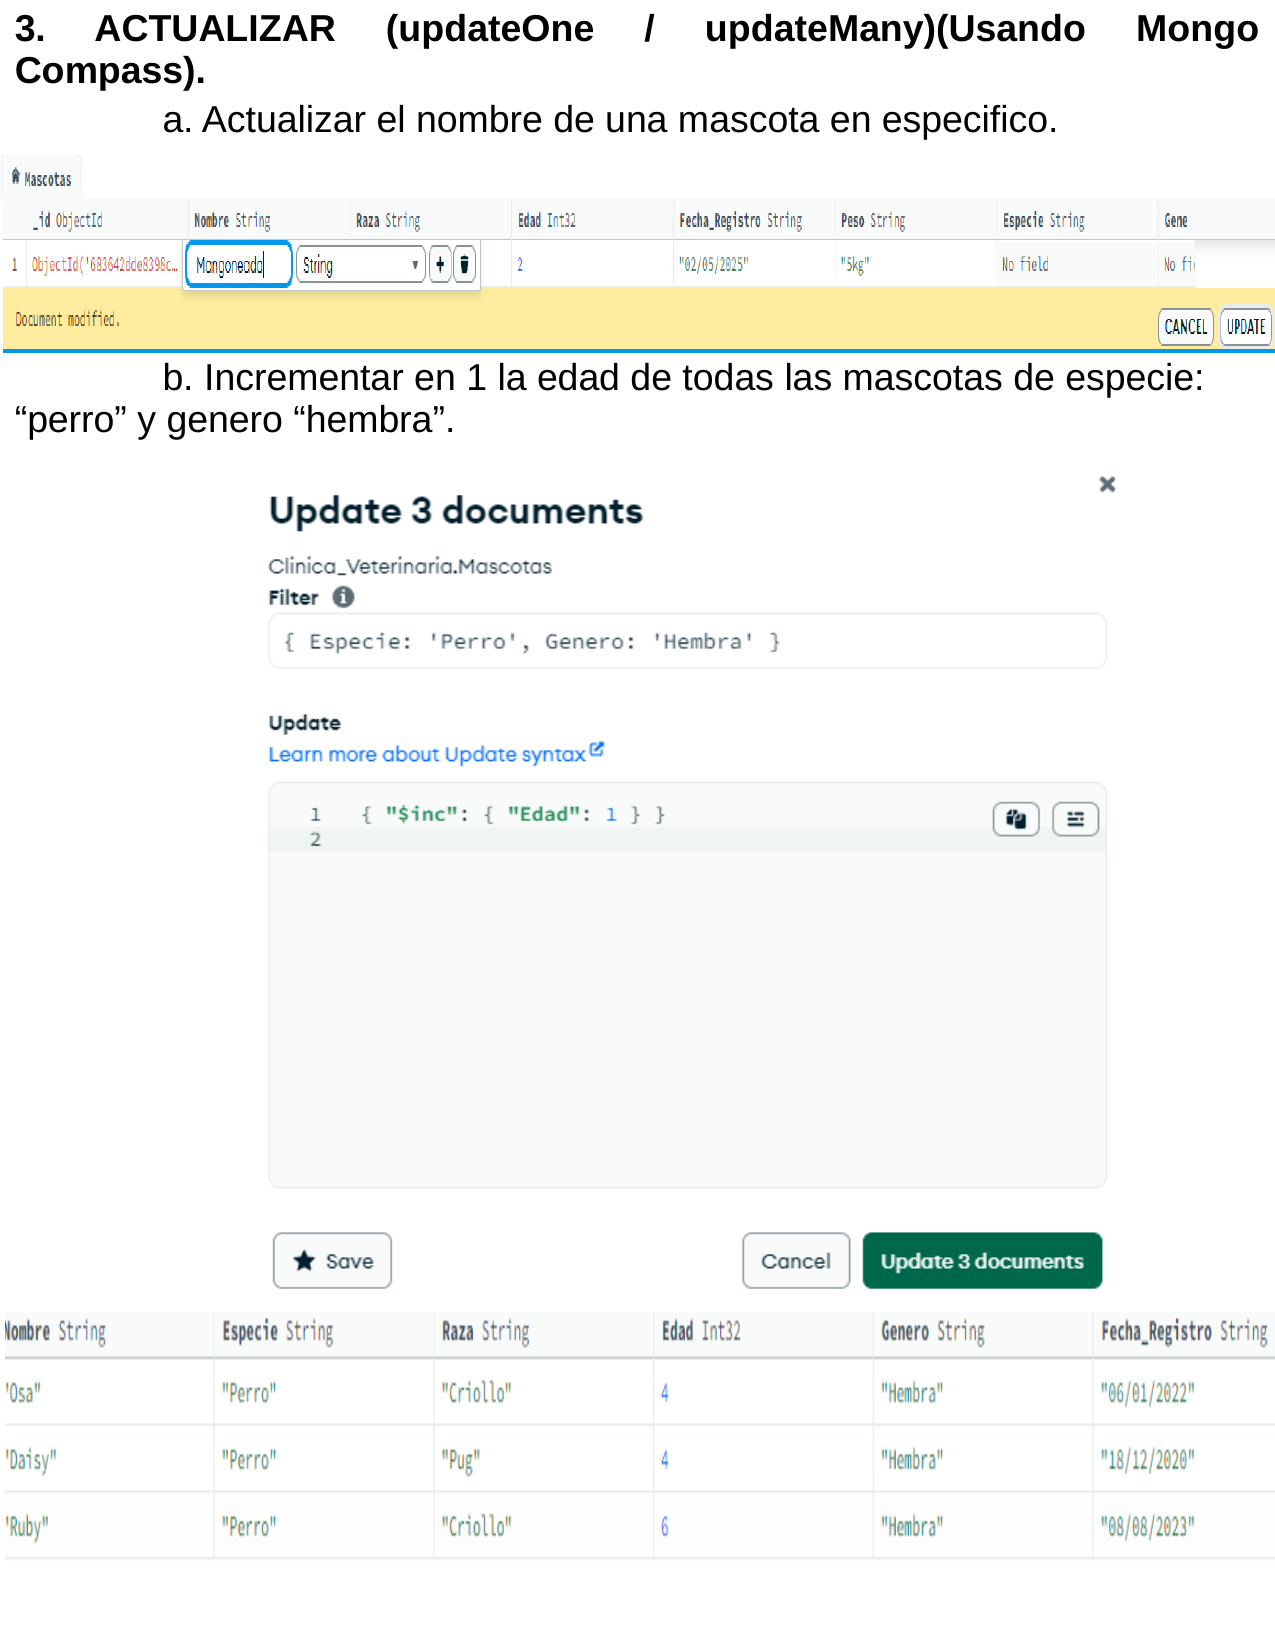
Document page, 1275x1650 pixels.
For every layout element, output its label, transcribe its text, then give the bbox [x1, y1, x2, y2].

text_box b. Incrementar en 1 la edad de todas las mascotas de especie: “perro” y genero “hembra”. [0, 348, 1275, 448]
picture [0, 147, 1275, 348]
text_box a. Actualizar el nombre de una mascota en especifico. [0, 90, 1275, 147]
picture [242, 472, 1123, 1300]
picture [5, 1312, 1275, 1565]
text_box 3. ACTUALIZAR (updateOne / updateMany)(Usando Mongo Compass). [0, 0, 1275, 90]
